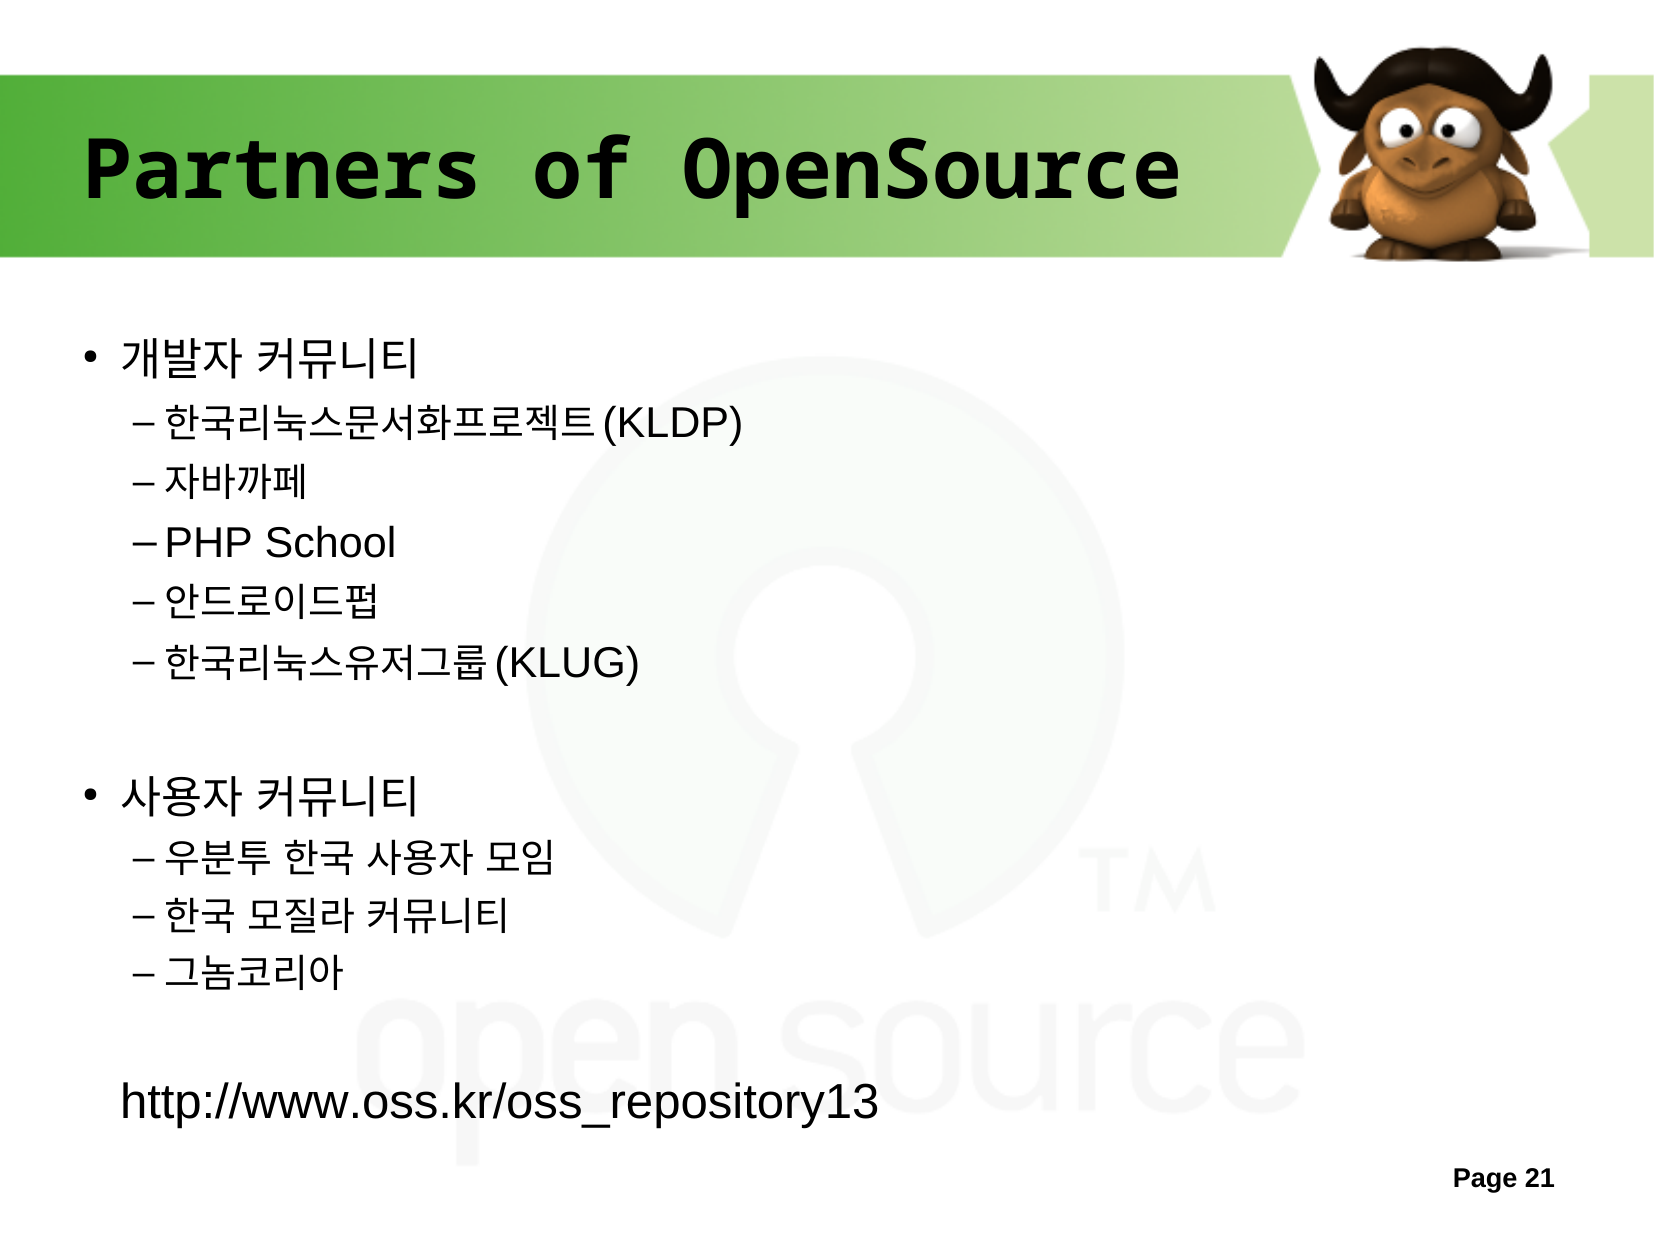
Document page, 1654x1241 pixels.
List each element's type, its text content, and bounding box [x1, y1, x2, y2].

title Partners of OpenSource [82, 61, 1571, 269]
list 개발자 커뮤니티 한국리눅스문서화프로젝트(KLDP) 자바까페 PHP School 안드로이드펍 한국리눅스유저그룹(KLUG) 사용자 커뮤니티 우분투 한국 사용자 모임 한국 모질라 커뮤니티 그놈코리아 http://www.oss.kr/oss_repository13 [82, 330, 1571, 1134]
picture [0, 0, 1654, 1241]
